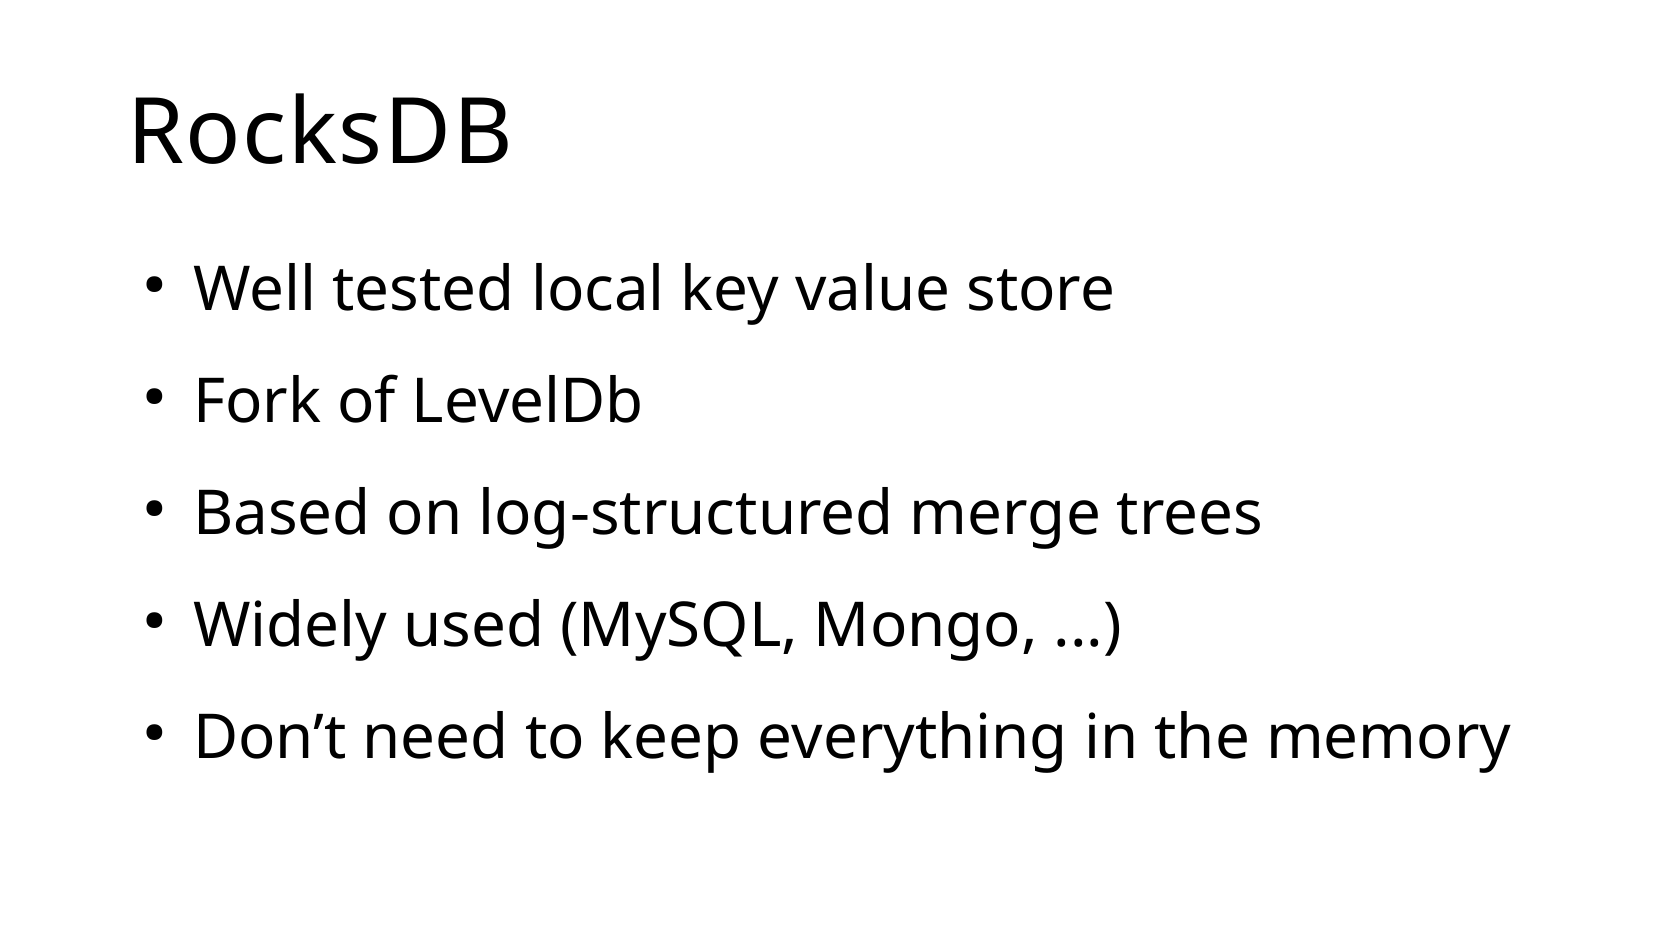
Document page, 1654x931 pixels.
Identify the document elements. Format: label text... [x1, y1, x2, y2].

list Well tested local key value store Fork of LevelDb Based on log-structured merge trees Widely used (MySQL, Mongo, ...) Don’t need to keep everything in the memory [127, 244, 1527, 784]
title RocksDB [127, 69, 1552, 187]
